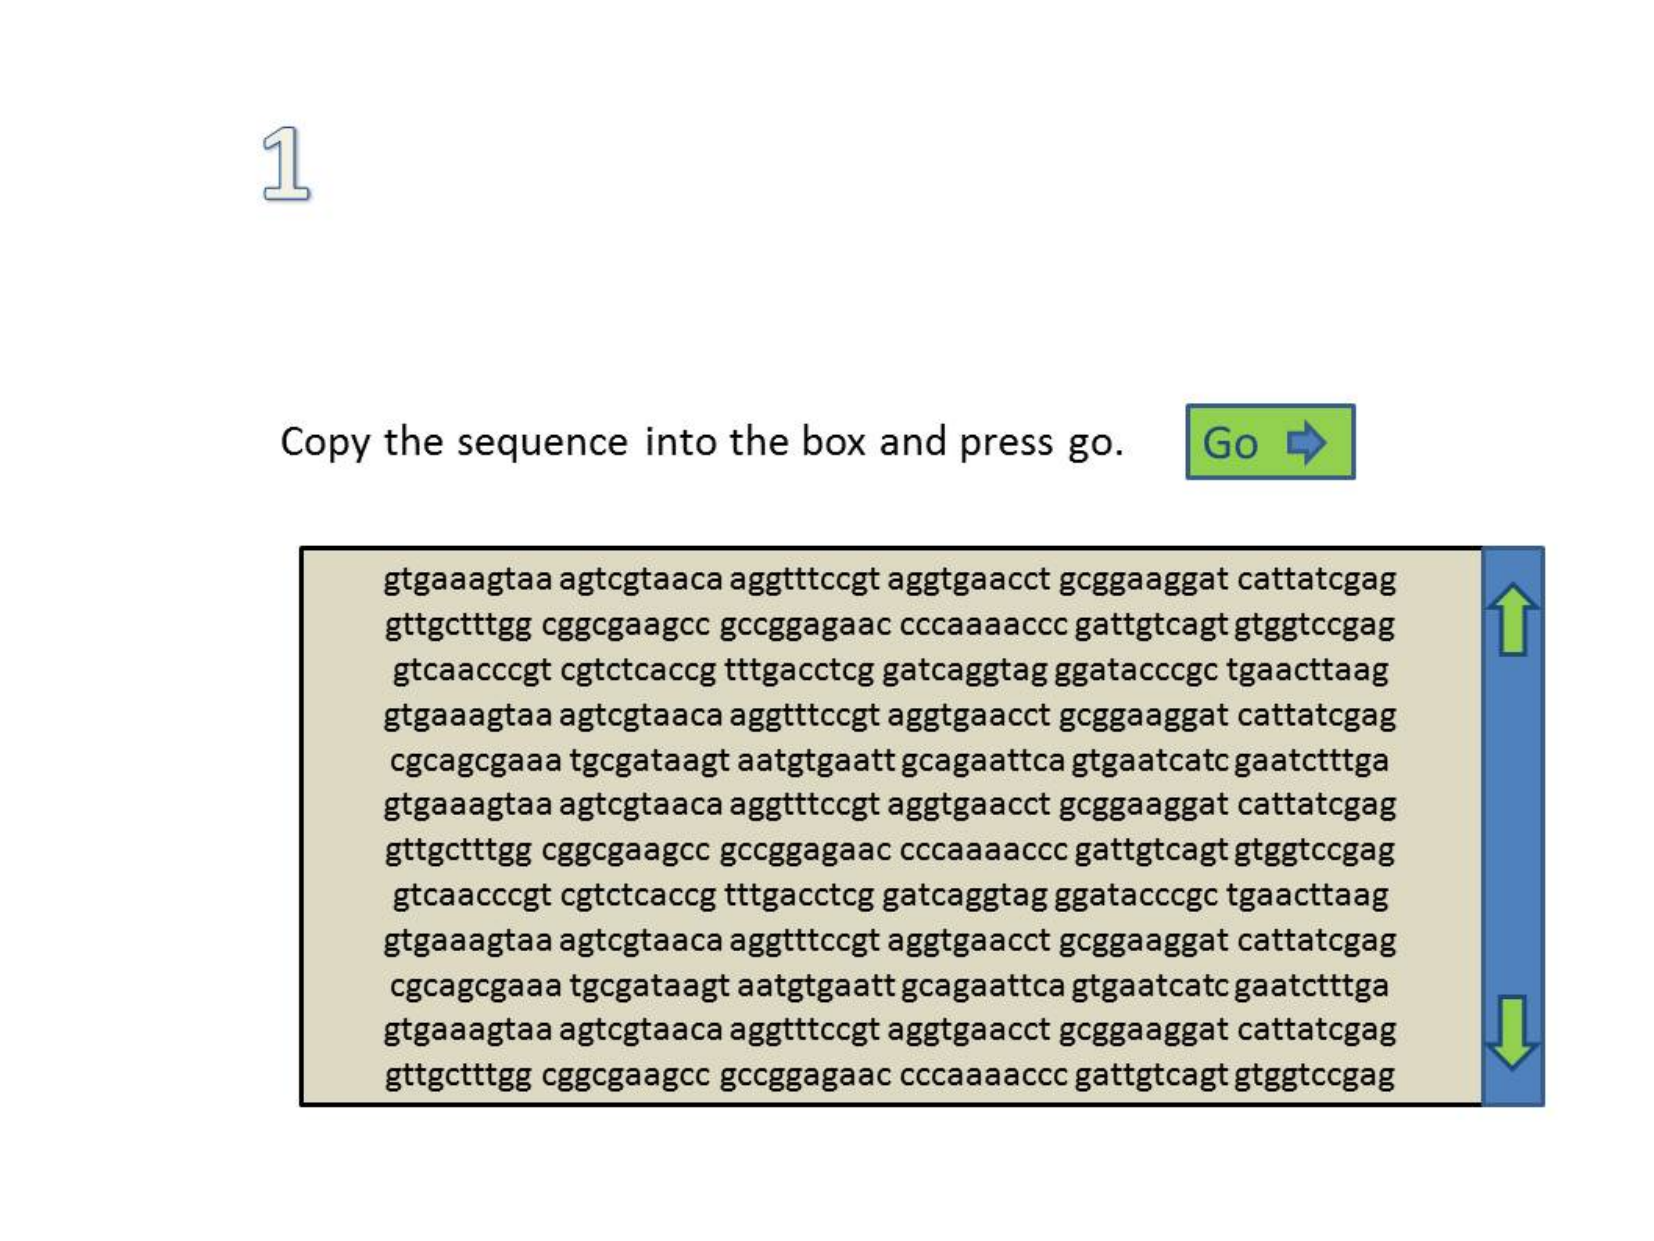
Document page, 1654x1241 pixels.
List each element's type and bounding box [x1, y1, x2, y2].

picture [82, 44, 1583, 1170]
